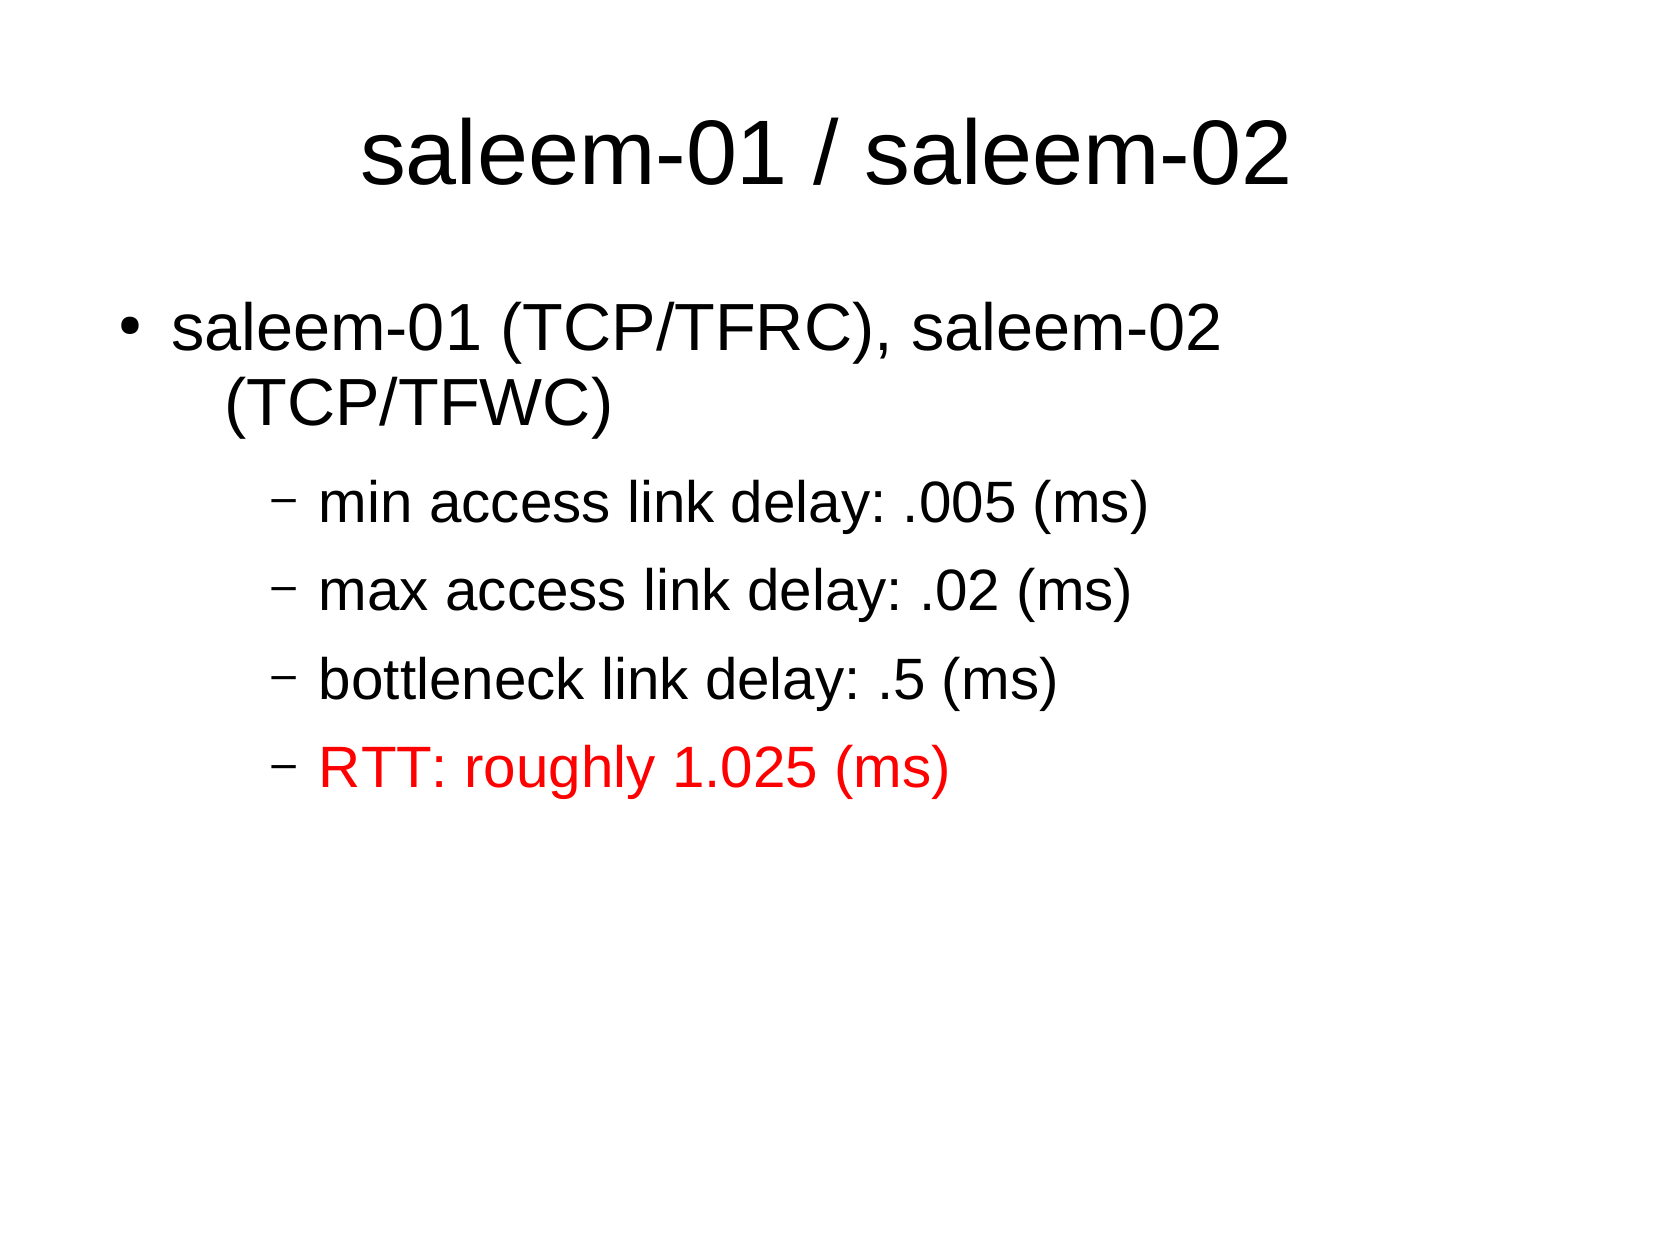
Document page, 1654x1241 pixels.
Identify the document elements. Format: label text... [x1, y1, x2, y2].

list saleem-01 (TCP/TFRC), saleem-02 (TCP/TFWC) min access link delay: .005 (ms) max access link delay: .02 (ms) bottleneck link delay: .5 (ms) RTT: roughly 1.025 (ms) [82, 290, 1571, 1109]
title saleem-01 / saleem-02 [82, 49, 1571, 257]
